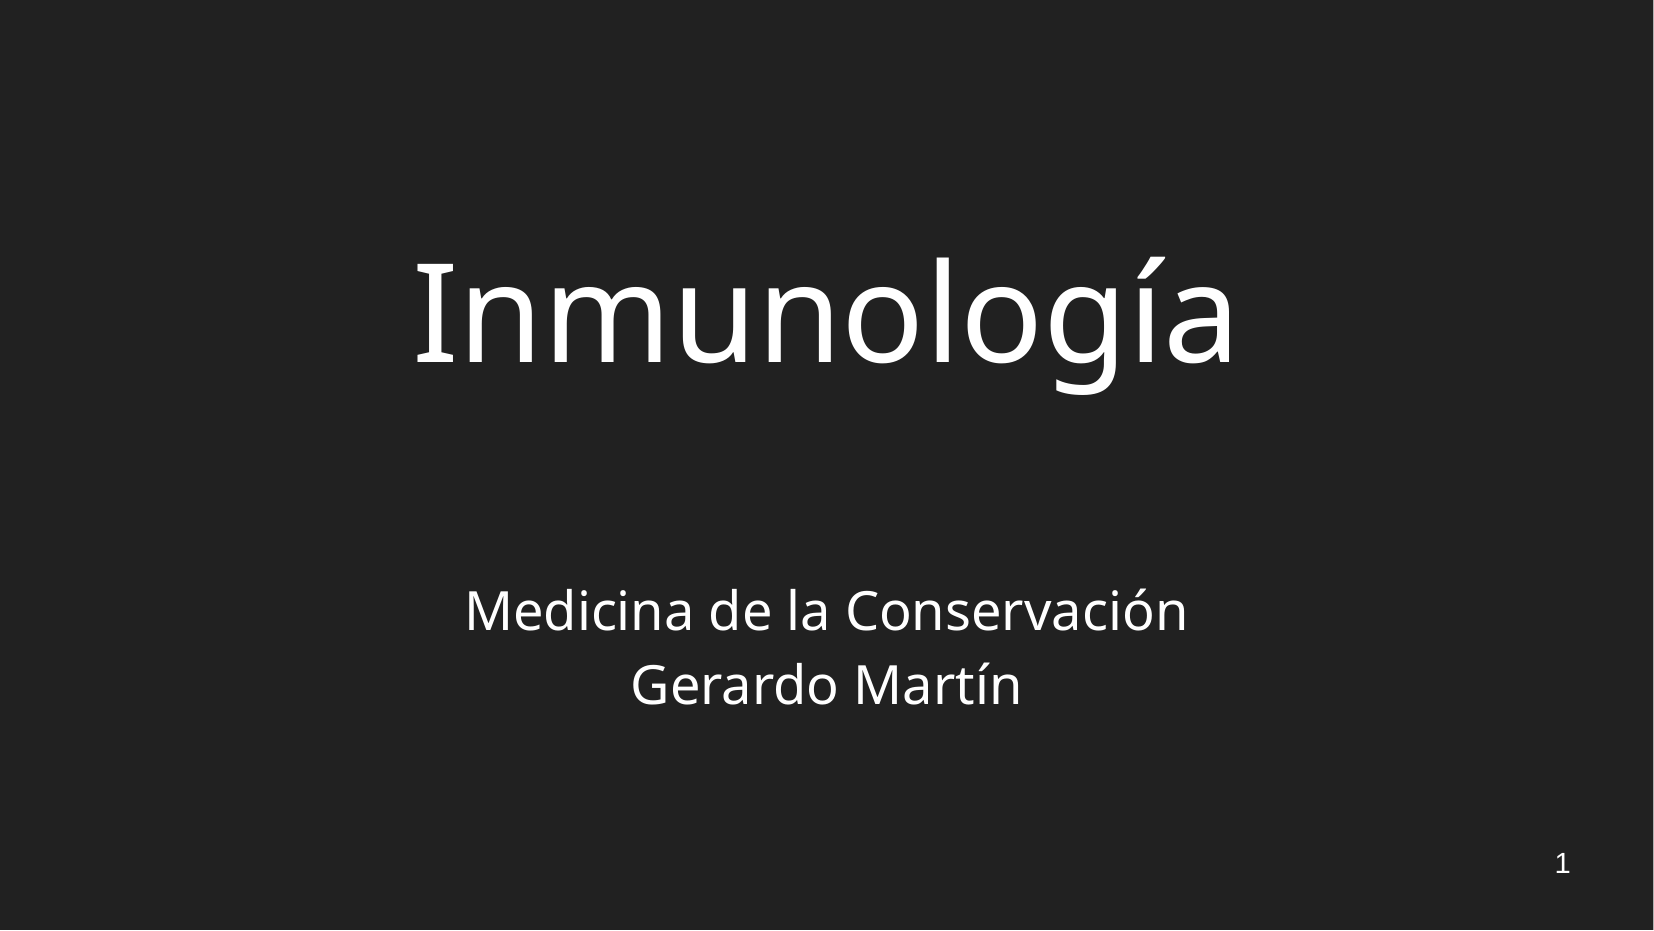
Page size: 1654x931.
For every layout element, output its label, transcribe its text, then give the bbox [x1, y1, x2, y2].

title Inmunología [82, 229, 1571, 391]
subtitle Medicina de la Conservación Gerardo Martín [82, 391, 1571, 917]
